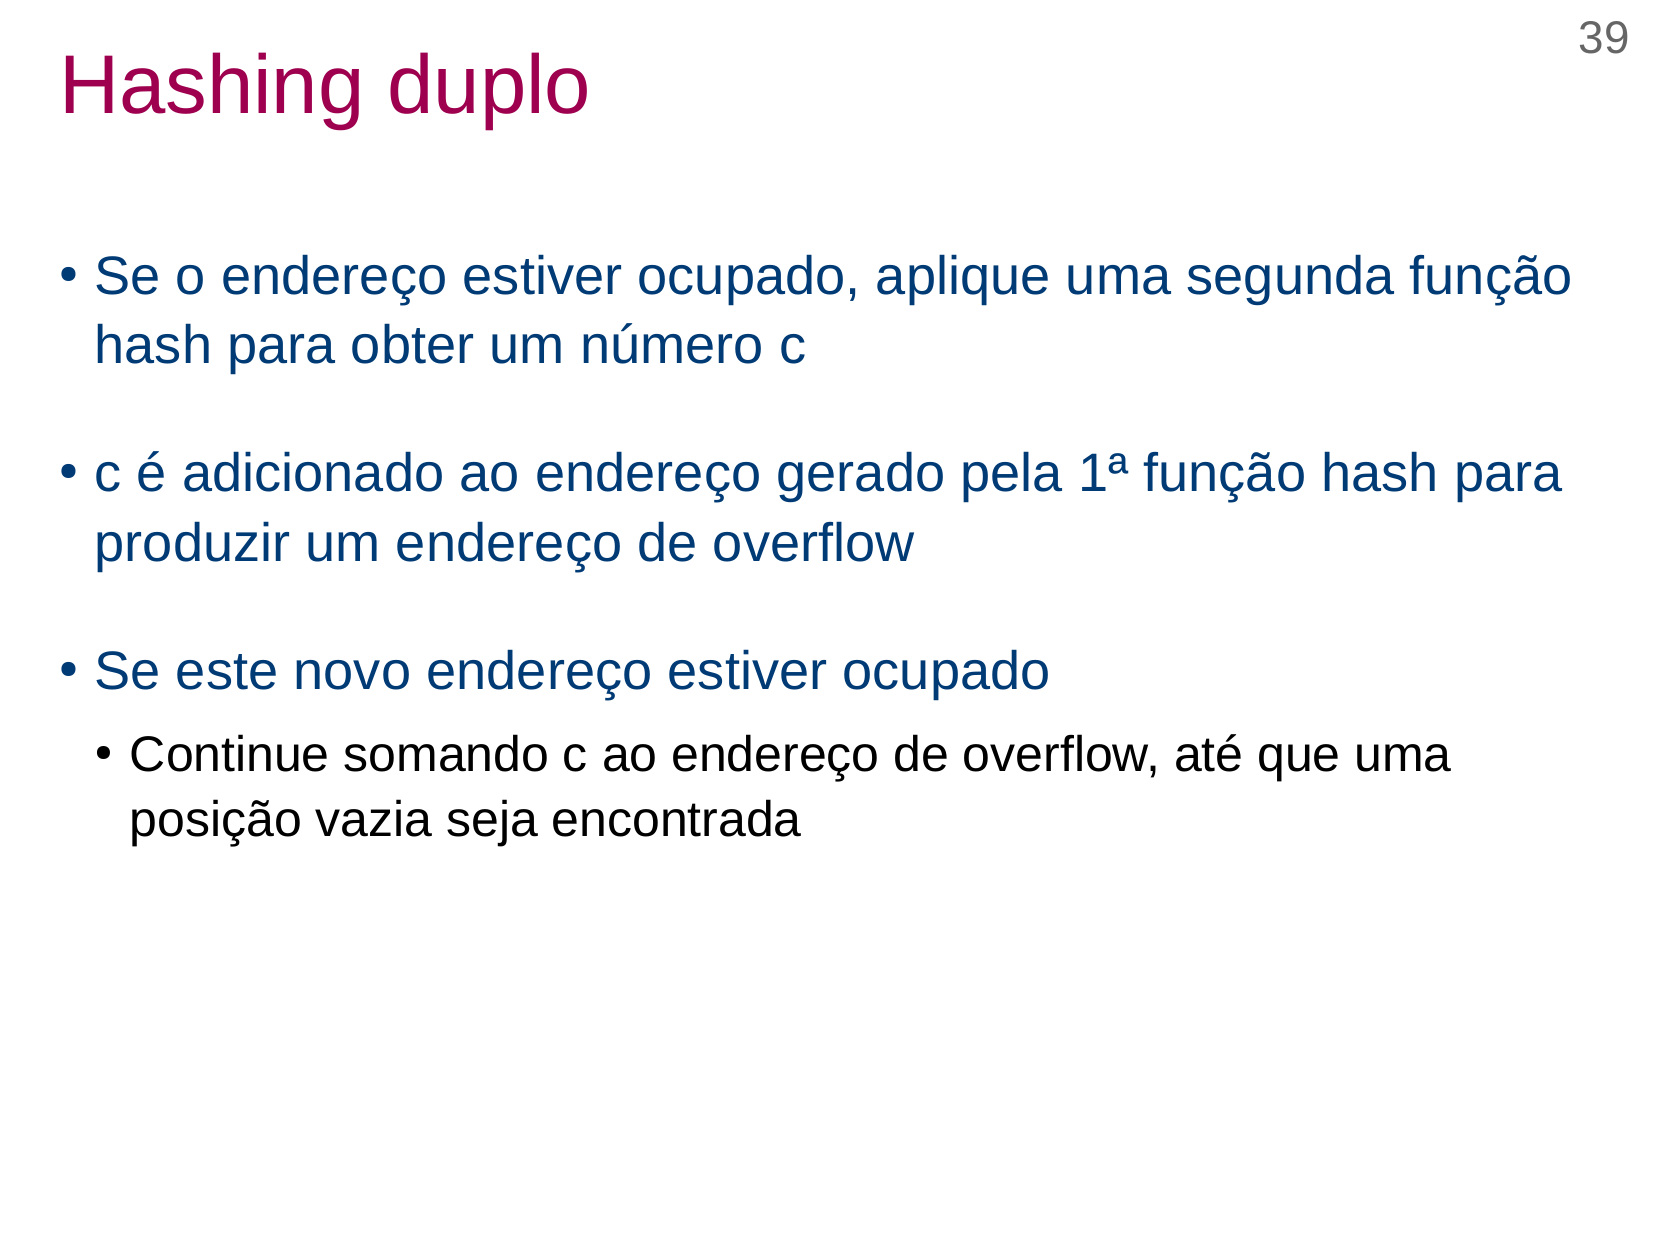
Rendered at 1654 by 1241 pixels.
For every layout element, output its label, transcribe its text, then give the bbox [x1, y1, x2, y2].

list Se o endereço estiver ocupado, aplique uma segunda função hash para obter um número c c é adicionado ao endereço gerado pela 1ª função hash para produzir um endereço de overflow Se este novo endereço estiver ocupado Continue somando c ao endereço de overflow, até que uma posição vazia seja encontrada [59, 236, 1595, 1211]
title Hashing duplo [59, 29, 1595, 148]
